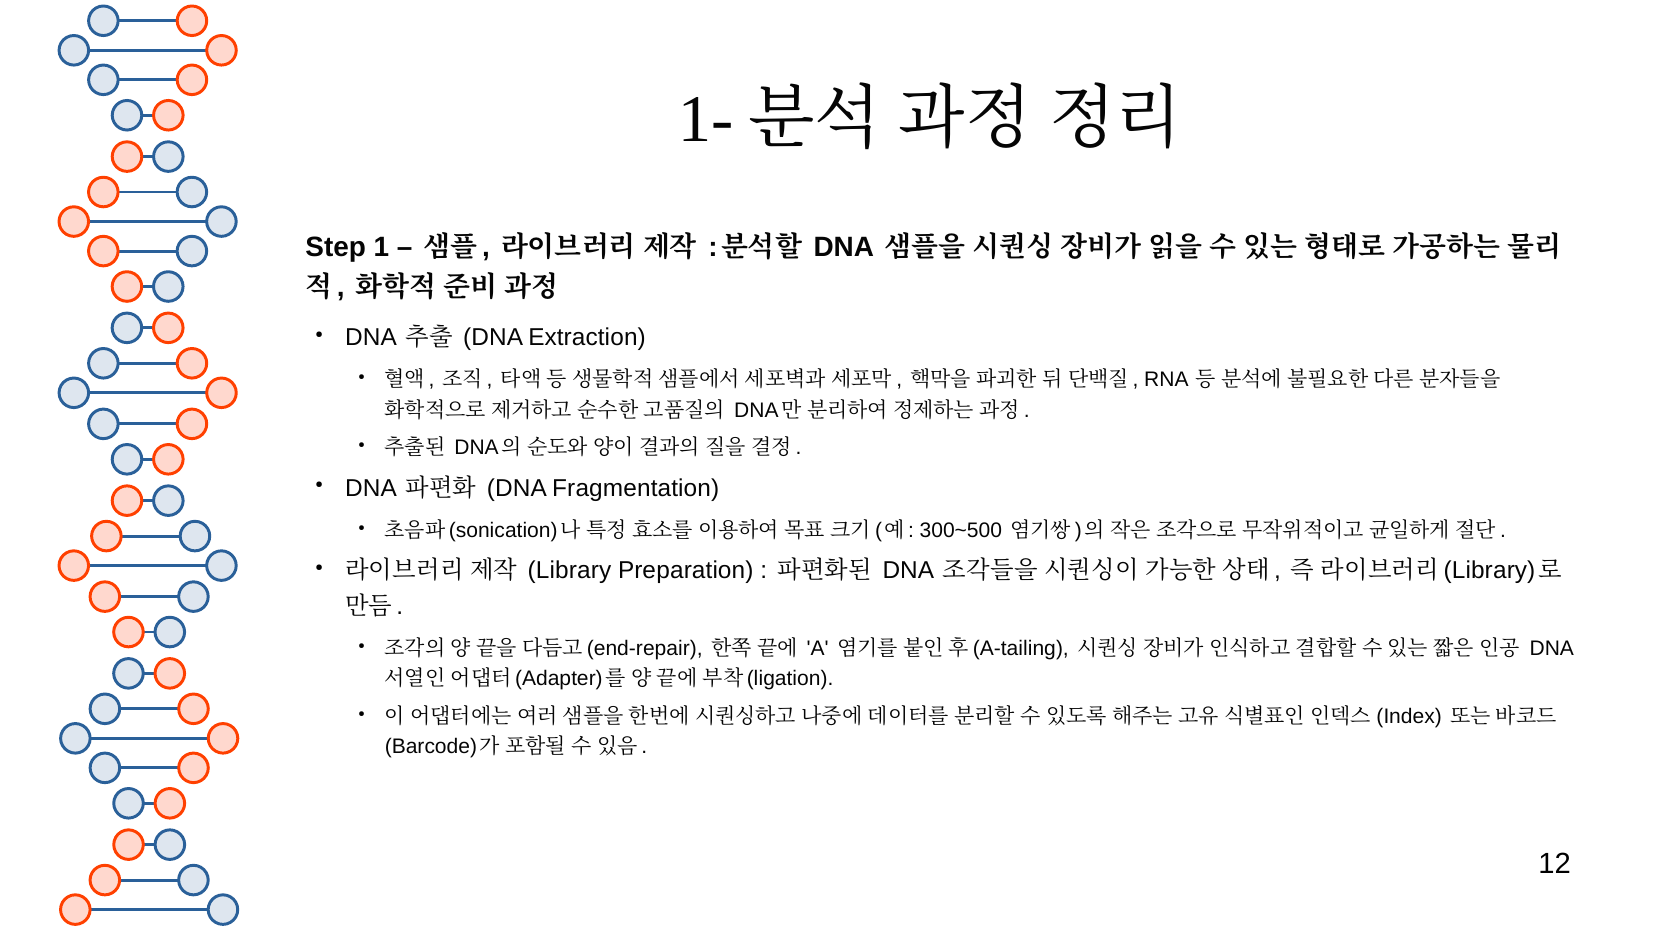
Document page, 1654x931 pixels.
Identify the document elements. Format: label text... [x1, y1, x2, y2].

title 1-분석 과정 정리 [265, 35, 1595, 189]
list Step 1 – 샘플, 라이브러리 제작 :분석할 DNA 샘플을 시퀀싱 장비가 읽을 수 있는 형태로 가공하는 물리적, 화학적 준비 과정 DNA 추출 (DNA Extraction) 혈액, 조직, 타액 등 생물학적 샘플에서 세포벽과 세포막, 핵막을 파괴한 뒤 단백질, RNA 등 분석에 불필요한 다른 분자들을 화학적으로 제거하고 순수한 고품질의 DNA만 분리하여 정제하는 과정. 추출된 DNA의 순도와 양이 결과의 질을 결정. DNA 파편화 (DNA Fragmentation) 초음파(sonication)나 특정 효소를 이용하여 목표 크기(예: 300~500 염기쌍)의 작은 조각으로 무작위적이고 균일하게 절단. 라이브러리 제작 (Library Preparation) : 파편화된 DNA 조각들을 시퀀싱이 가능한 상태, 즉 라이브러리(Library)로 만듬. 조각의 양 끝을 다듬고(end-repair), 한쪽 끝에 'A' 염기를 붙인 후(A-tailing), 시퀀싱 장비가 인식하고 결합할 수 있는 짧은 인공 DNA 서열인 어댑터(Adapter)를 양 끝에 부착(ligation). 이 어댑터에는 여러 샘플을 한번에 시퀀싱하고 나중에 데이터를 분리할 수 있도록 해주는 고유 식별표인 인덱스(Index) 또는 바코드(Barcode)가 포함될 수 있음. [265, 224, 1595, 764]
